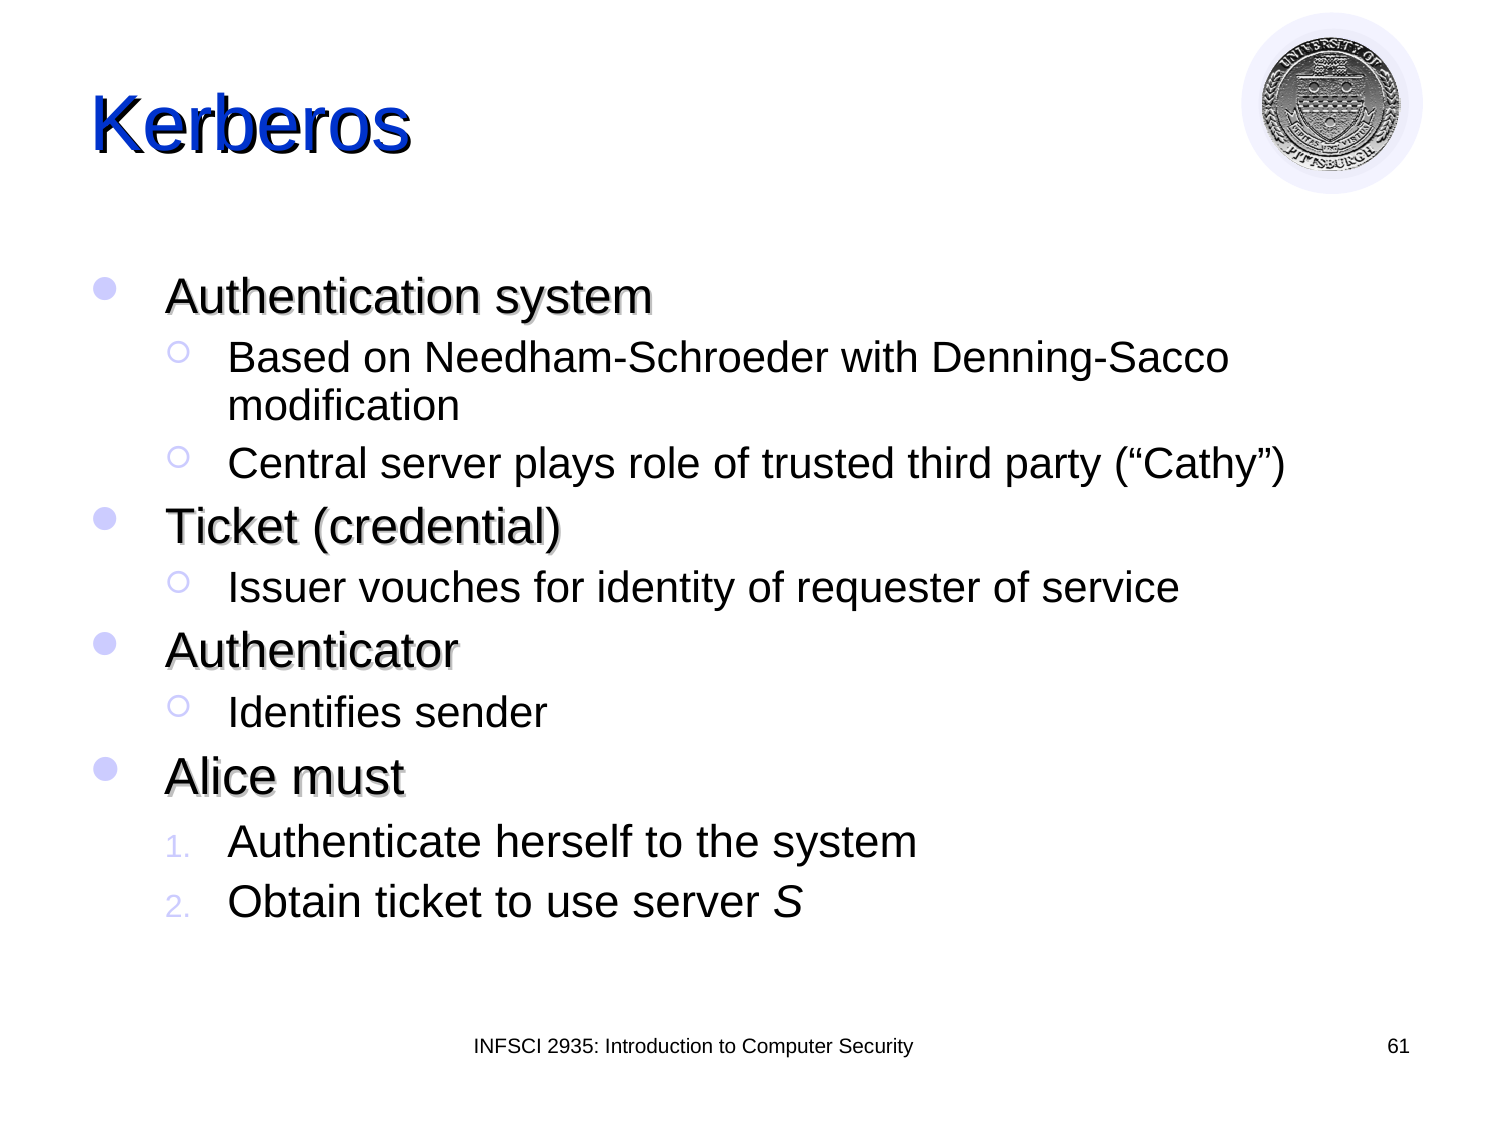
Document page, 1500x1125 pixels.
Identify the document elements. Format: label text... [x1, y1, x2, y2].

title Kerberos [75, 24, 1426, 213]
list Authentication system Based on Needham-Schroeder with Denning-Sacco modification Central server plays role of trusted third party (“Cathy”) Ticket (credential) Issuer vouches for identity of requester of service Authenticator Identifies sender Alice must Authenticate herself to the system Obtain ticket to use server S [75, 262, 1426, 1006]
